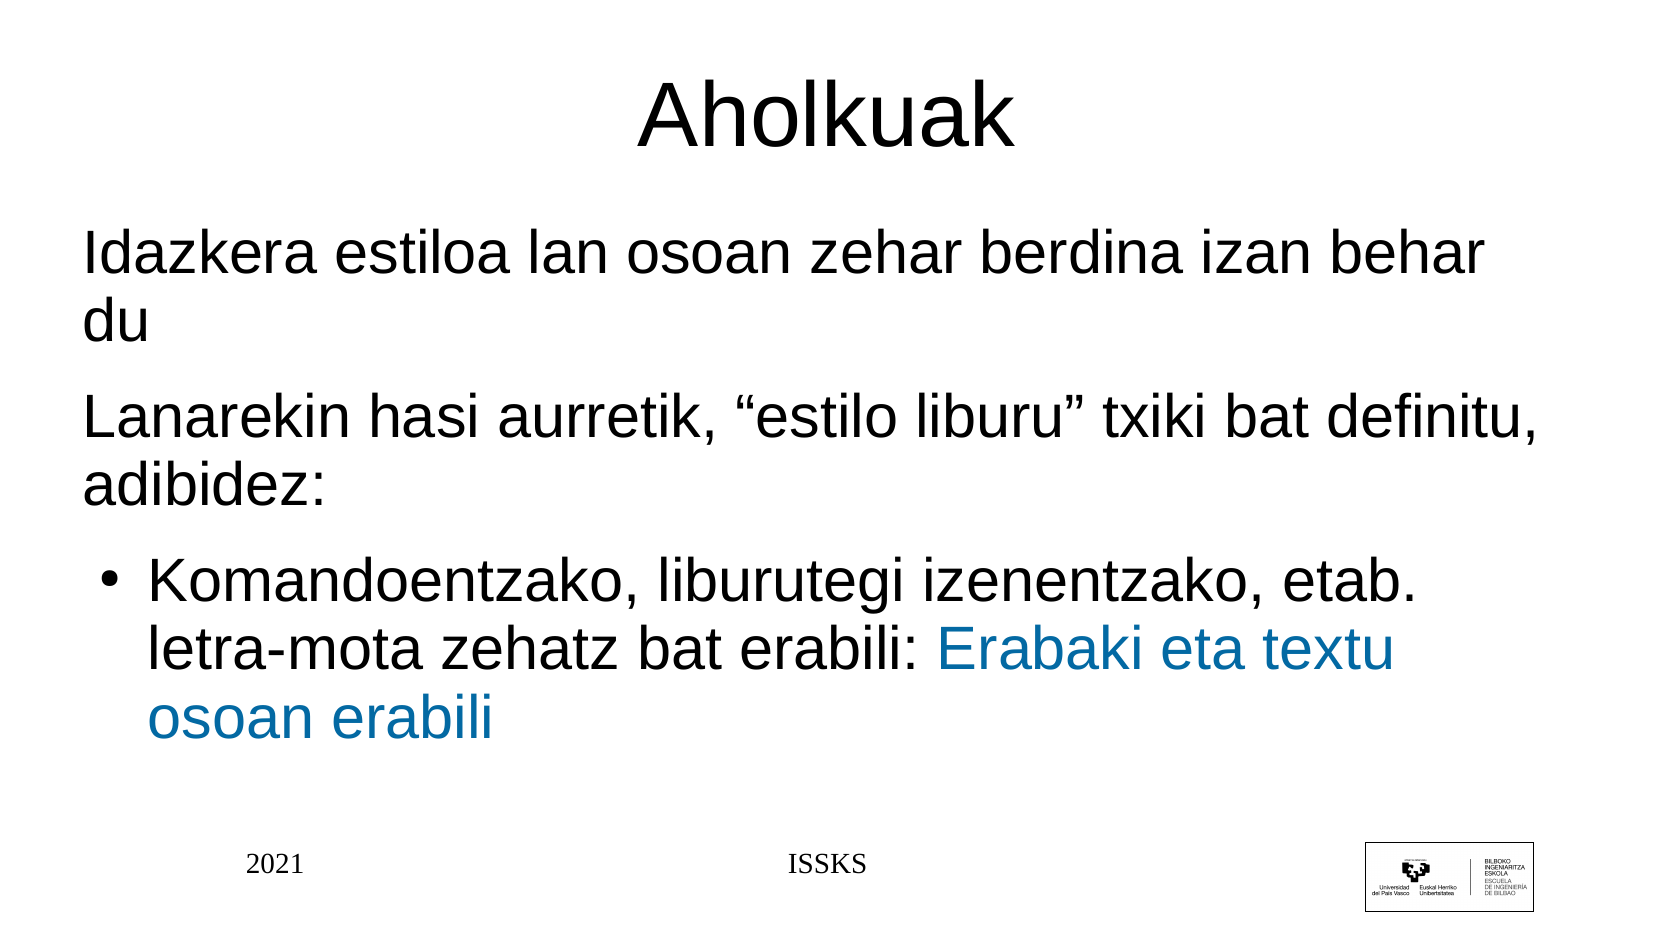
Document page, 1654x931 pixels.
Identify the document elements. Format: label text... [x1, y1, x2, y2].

list Idazkera estiloa lan osoan zehar berdina izan behar du Lanarekin hasi aurretik, “estilo liburu” txiki bat definitu, adibidez: Komandoentzako, liburutegi izenentzako, etab. letra-mota zehatz bat erabili: Erabaki eta textu osoan erabili [82, 217, 1571, 758]
title Aholkuak [82, 37, 1571, 193]
picture [1366, 843, 1533, 911]
